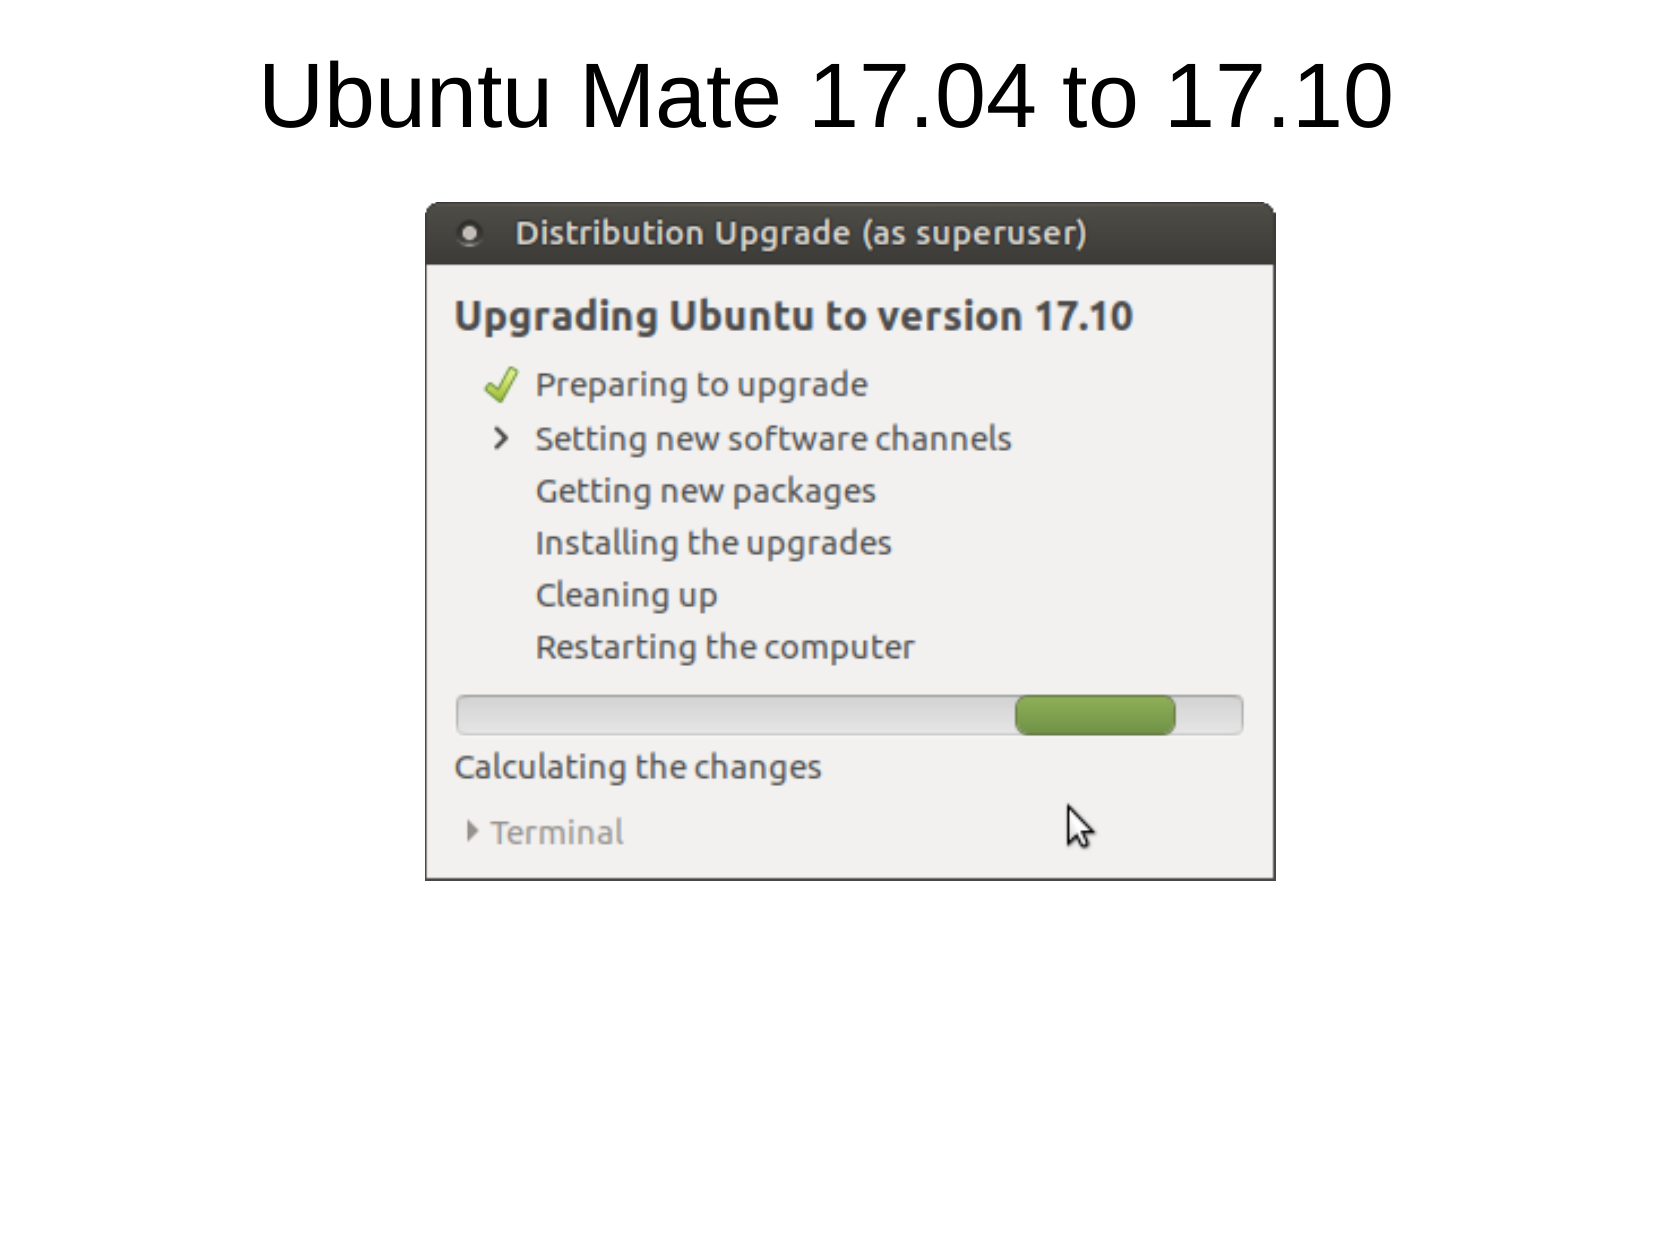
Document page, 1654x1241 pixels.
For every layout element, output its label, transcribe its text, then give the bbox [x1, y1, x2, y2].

title Ubuntu Mate 17.04 to 17.10 [82, 44, 1571, 147]
picture [425, 202, 1276, 881]
